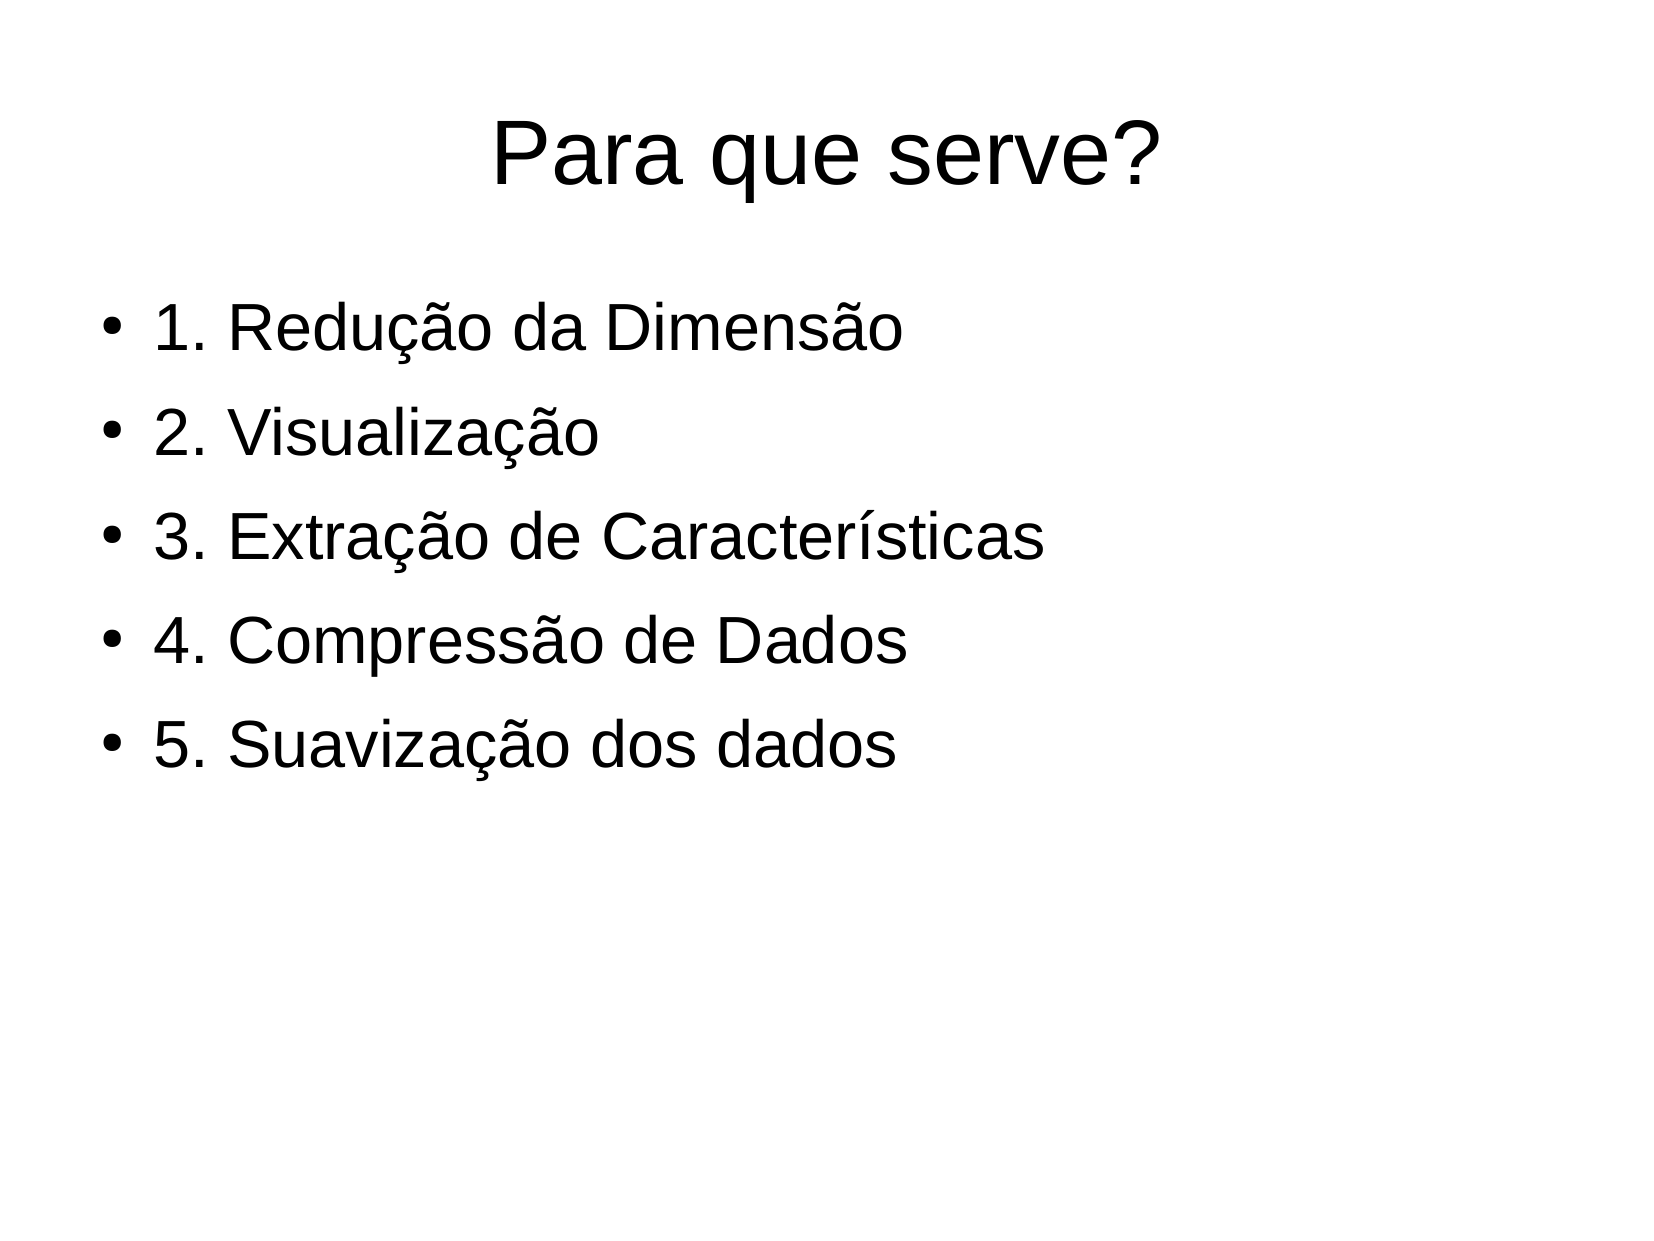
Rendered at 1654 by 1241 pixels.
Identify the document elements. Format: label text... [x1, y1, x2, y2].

title Para que serve? [82, 49, 1571, 257]
list 1. Redução da Dimensão 2. Visualização 3. Extração de Características 4. Compressão de Dados 5. Suavização dos dados [82, 290, 1571, 1010]
